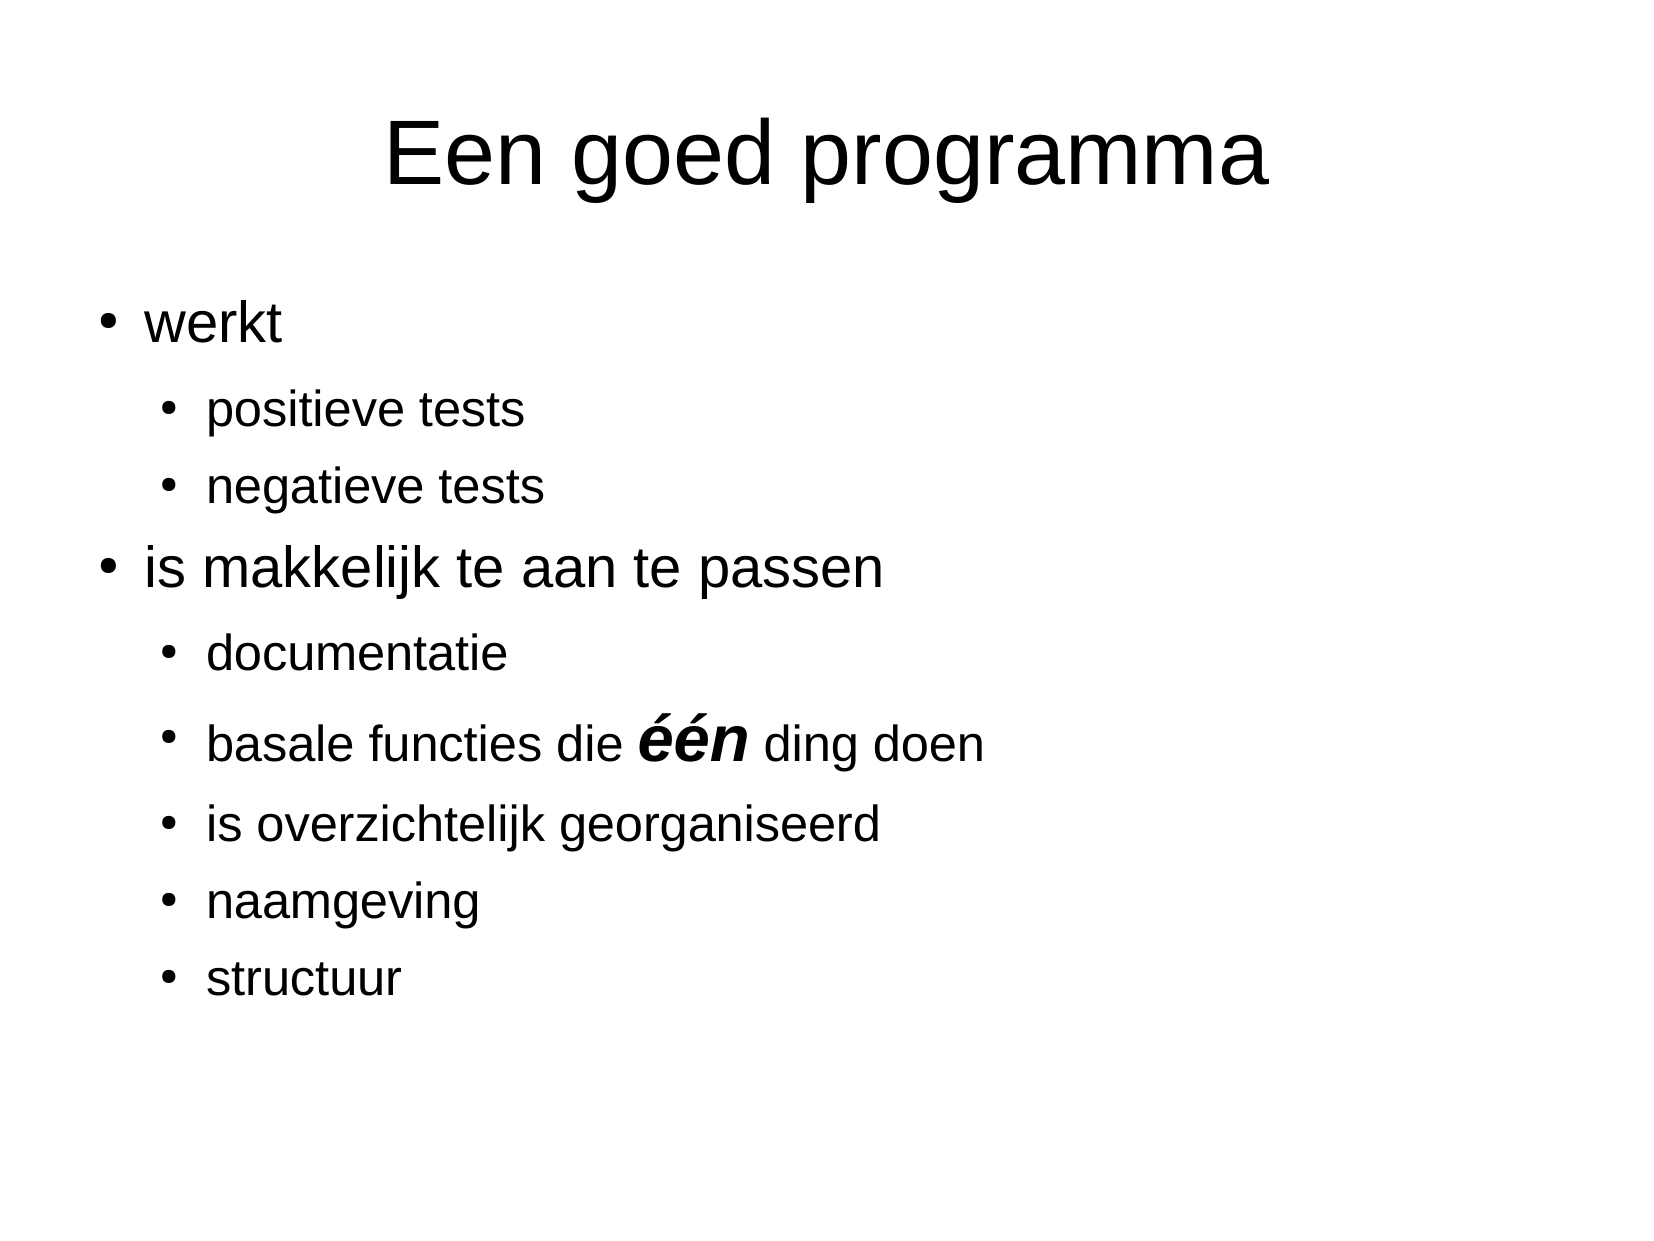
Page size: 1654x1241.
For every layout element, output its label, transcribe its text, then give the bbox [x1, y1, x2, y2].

list werkt positieve tests negatieve tests is makkelijk te aan te passen documentatie basale functies die één ding doen is overzichtelijk georganiseerd naamgeving structuur [82, 290, 1571, 1010]
title Een goed programma [82, 49, 1571, 257]
